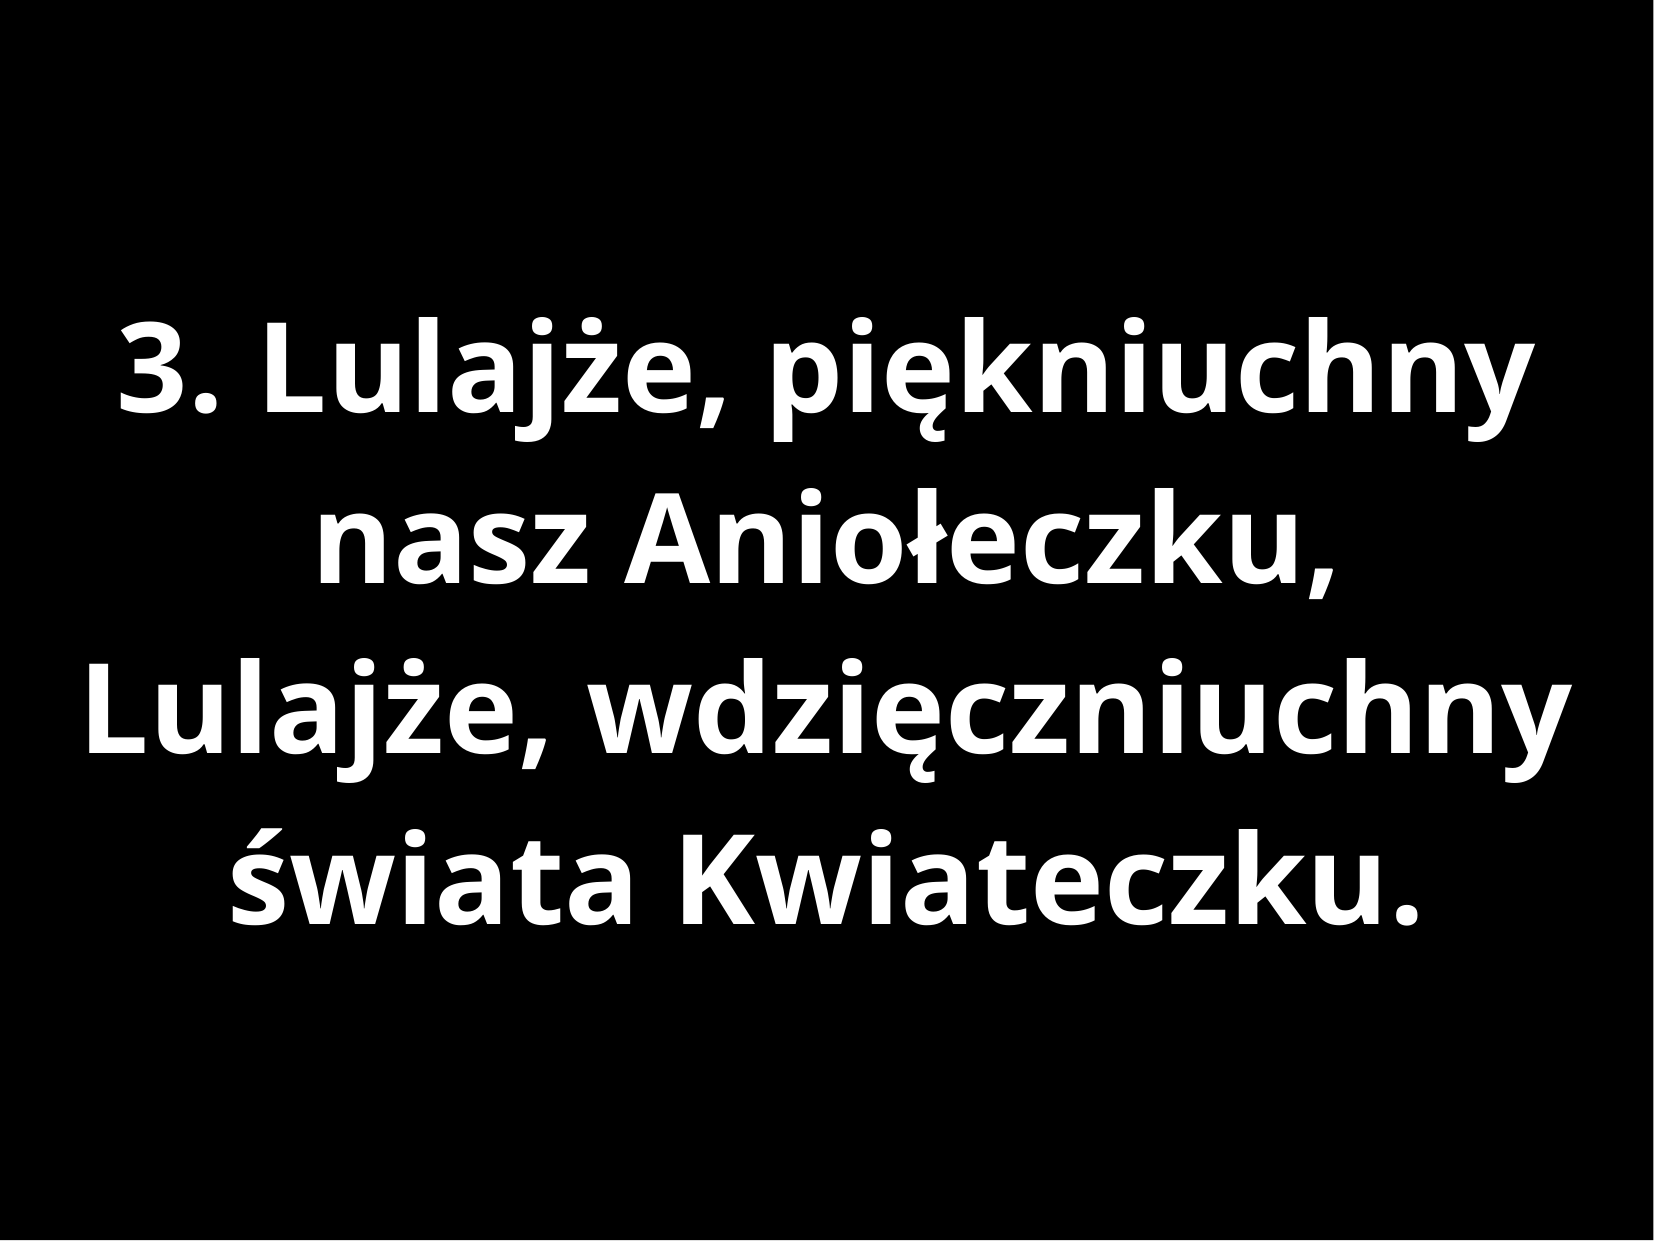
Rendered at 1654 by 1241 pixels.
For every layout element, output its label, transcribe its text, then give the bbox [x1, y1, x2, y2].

title 3. Lulajże, piękniuchny nasz Aniołeczku, Lulajże, wdzięczniuchny świata Kwiateczku. [0, 0, 1654, 1241]
